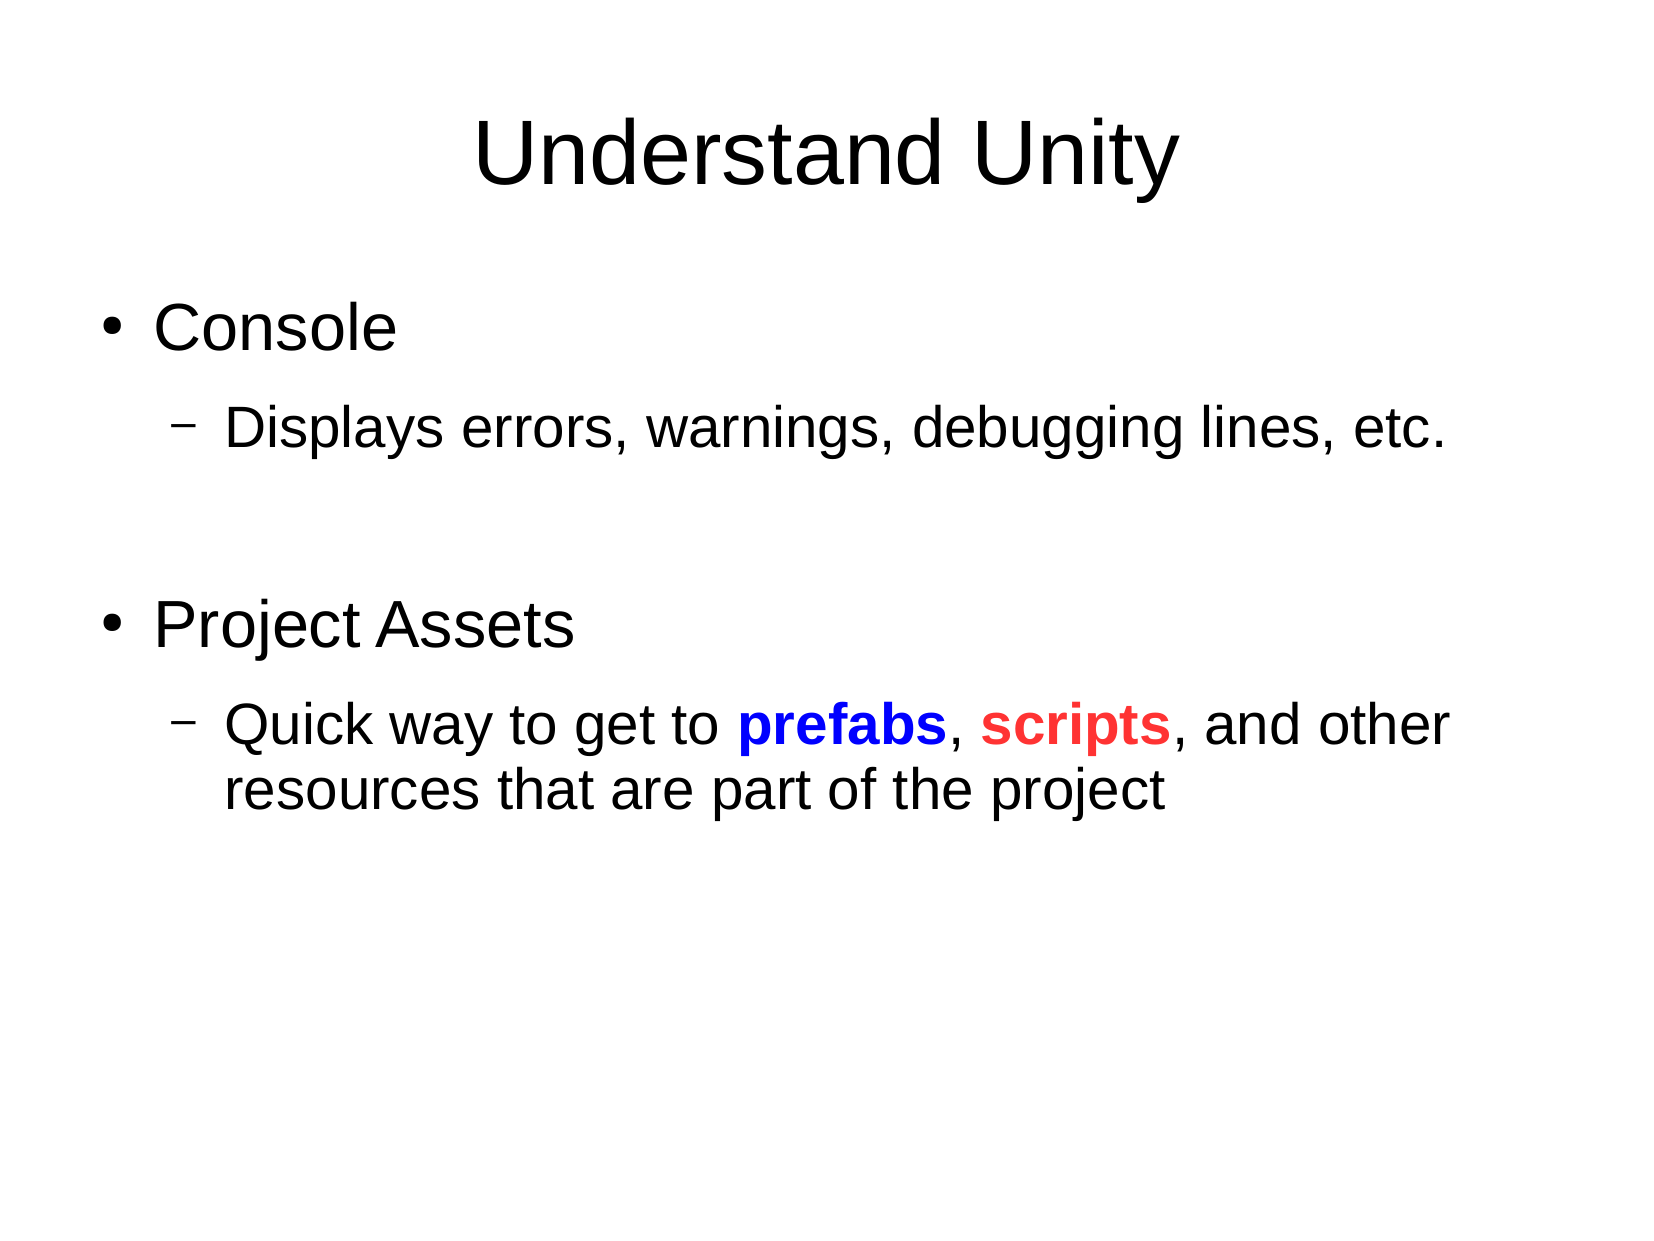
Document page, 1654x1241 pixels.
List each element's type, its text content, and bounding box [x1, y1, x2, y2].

title Understand Unity [82, 49, 1571, 257]
list Console Displays errors, warnings, debugging lines, etc. Project Assets Quick way to get to prefabs, scripts, and other resources that are part of the project [82, 290, 1571, 1109]
